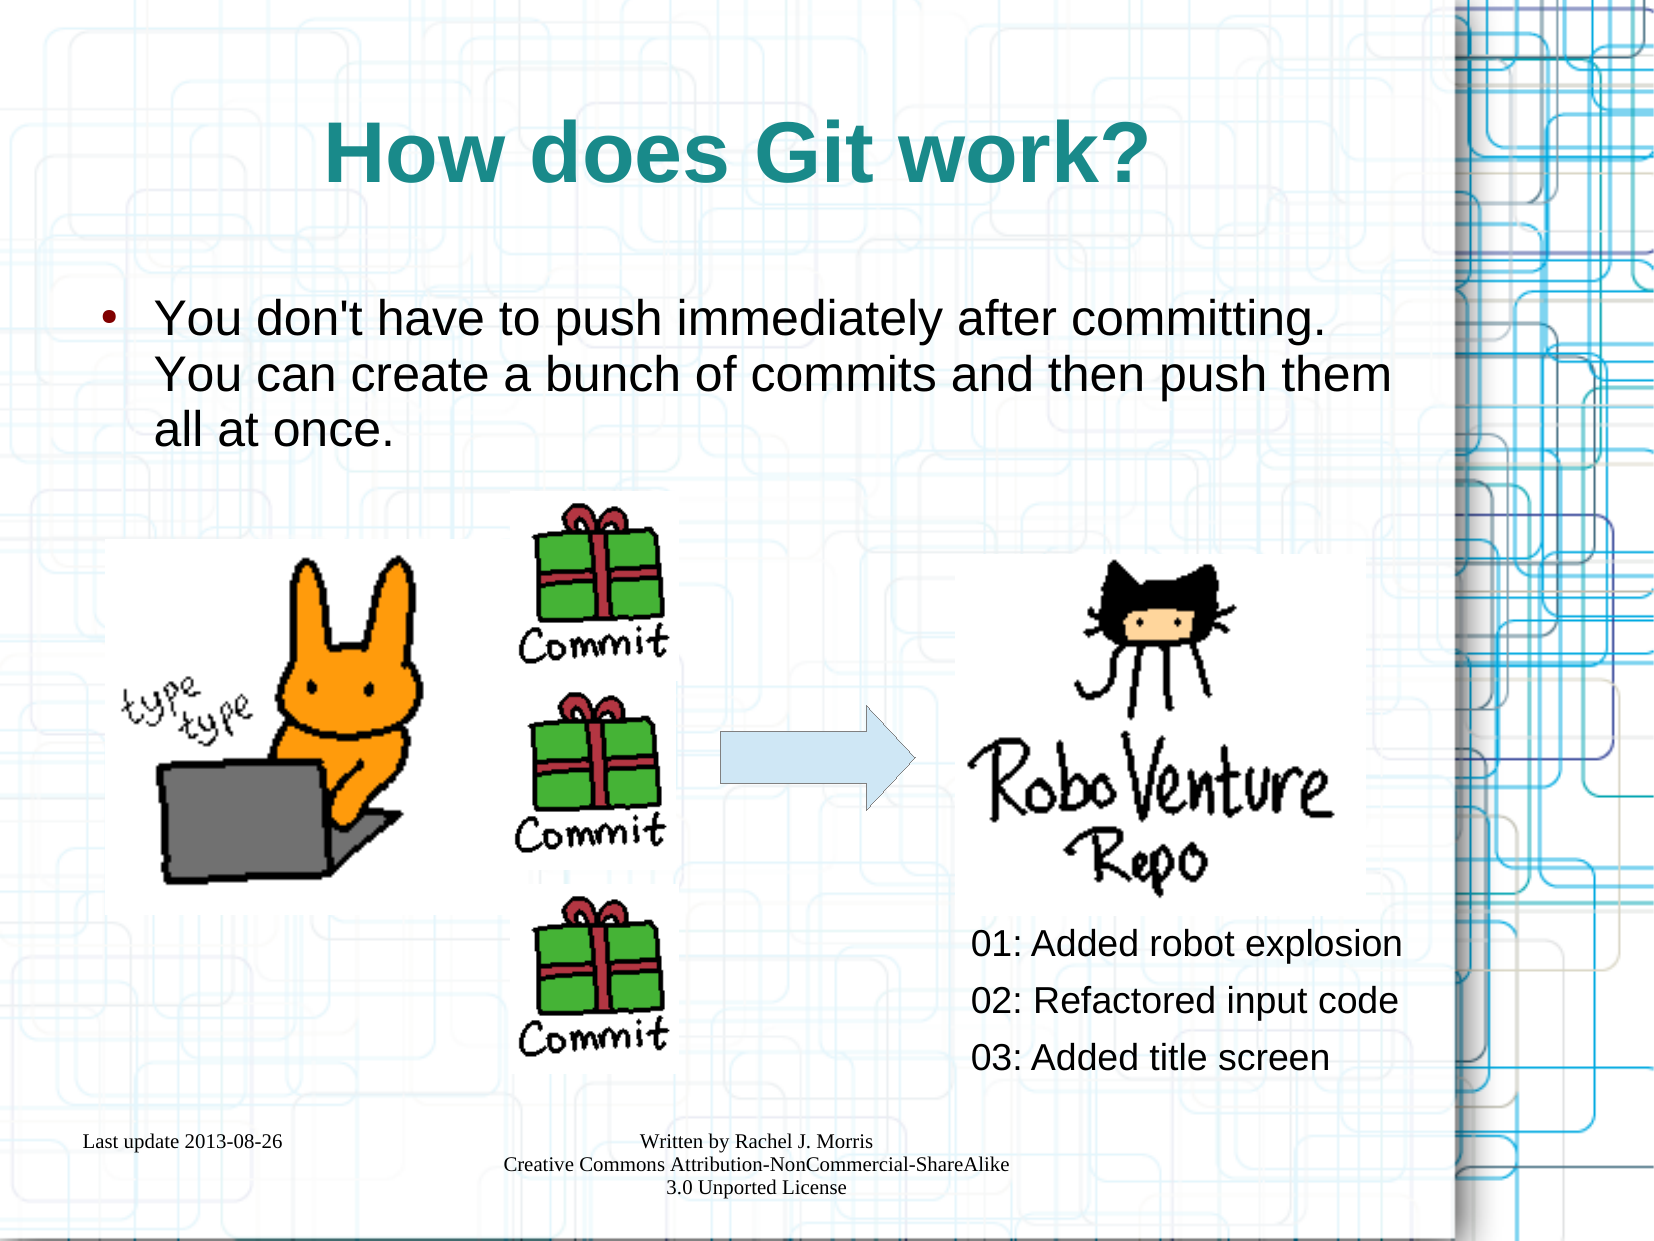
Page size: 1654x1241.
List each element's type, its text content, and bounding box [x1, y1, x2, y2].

picture [0, 0, 1654, 1241]
text_box 03: Added title screen [955, 1028, 1441, 1086]
text_box [720, 705, 916, 811]
list You don't have to push immediately after committing. You can create a bunch of commits and then push them all at once. [82, 290, 1418, 481]
text_box 02: Refactored input code [955, 972, 1441, 1028]
text_box 01: Added robot explosion [955, 915, 1441, 972]
title How does Git work? [59, 49, 1418, 257]
